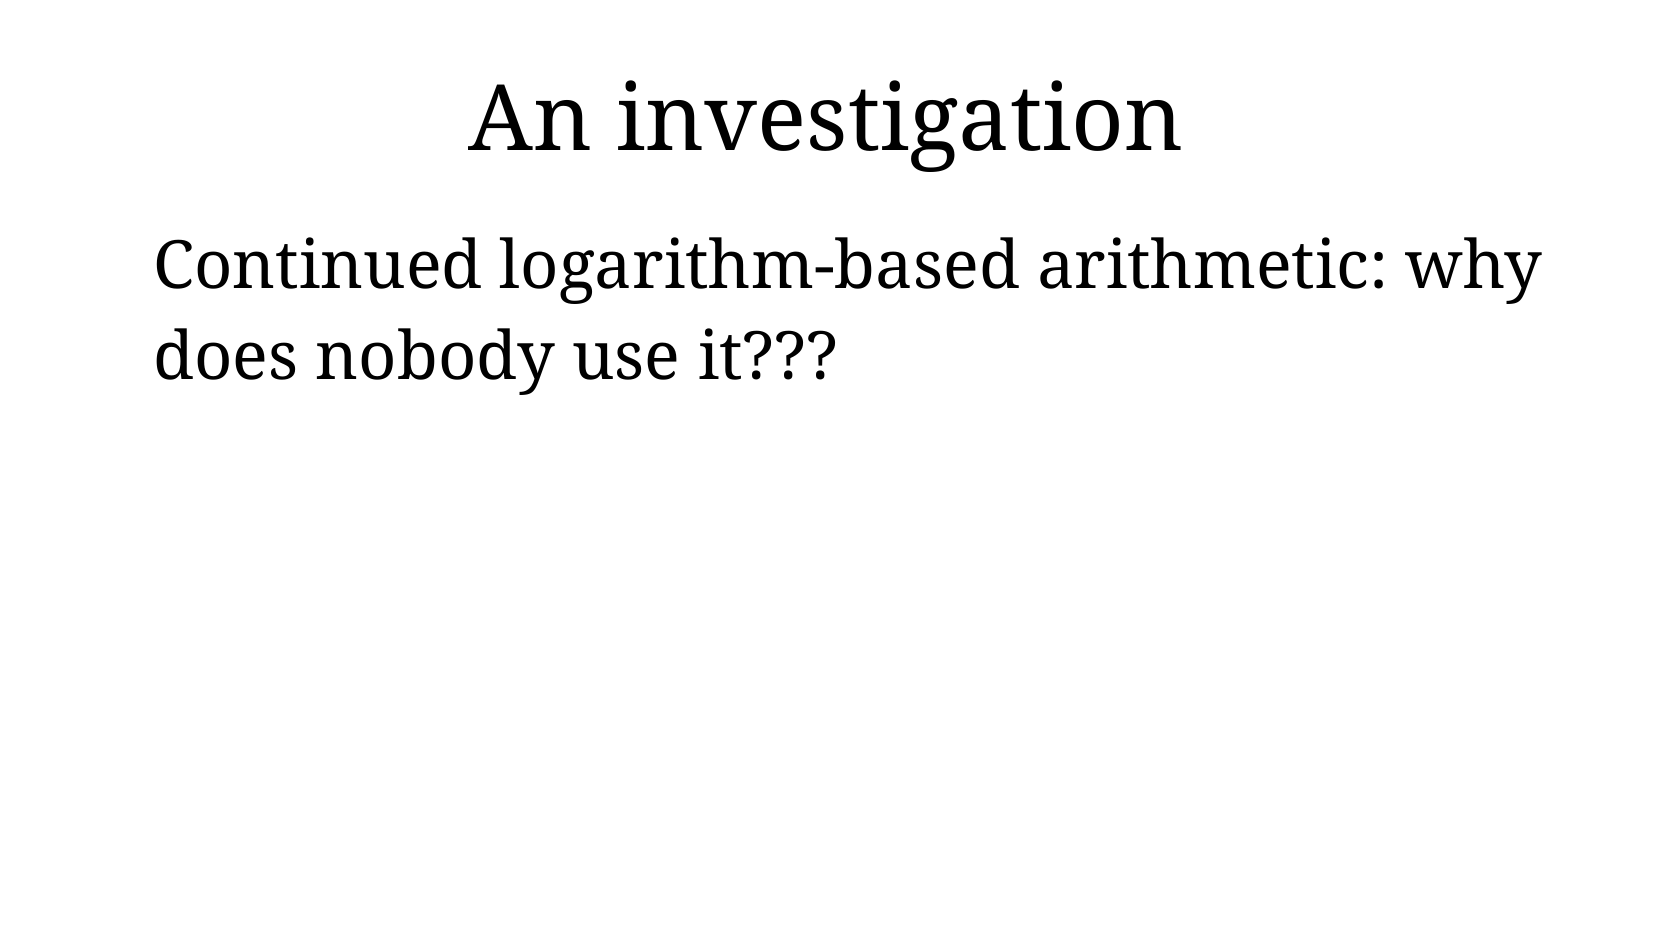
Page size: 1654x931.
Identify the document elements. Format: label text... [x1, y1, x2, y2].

title An investigation [82, 37, 1571, 193]
list Continued logarithm-based arithmetic: why does nobody use it??? [82, 217, 1571, 758]
